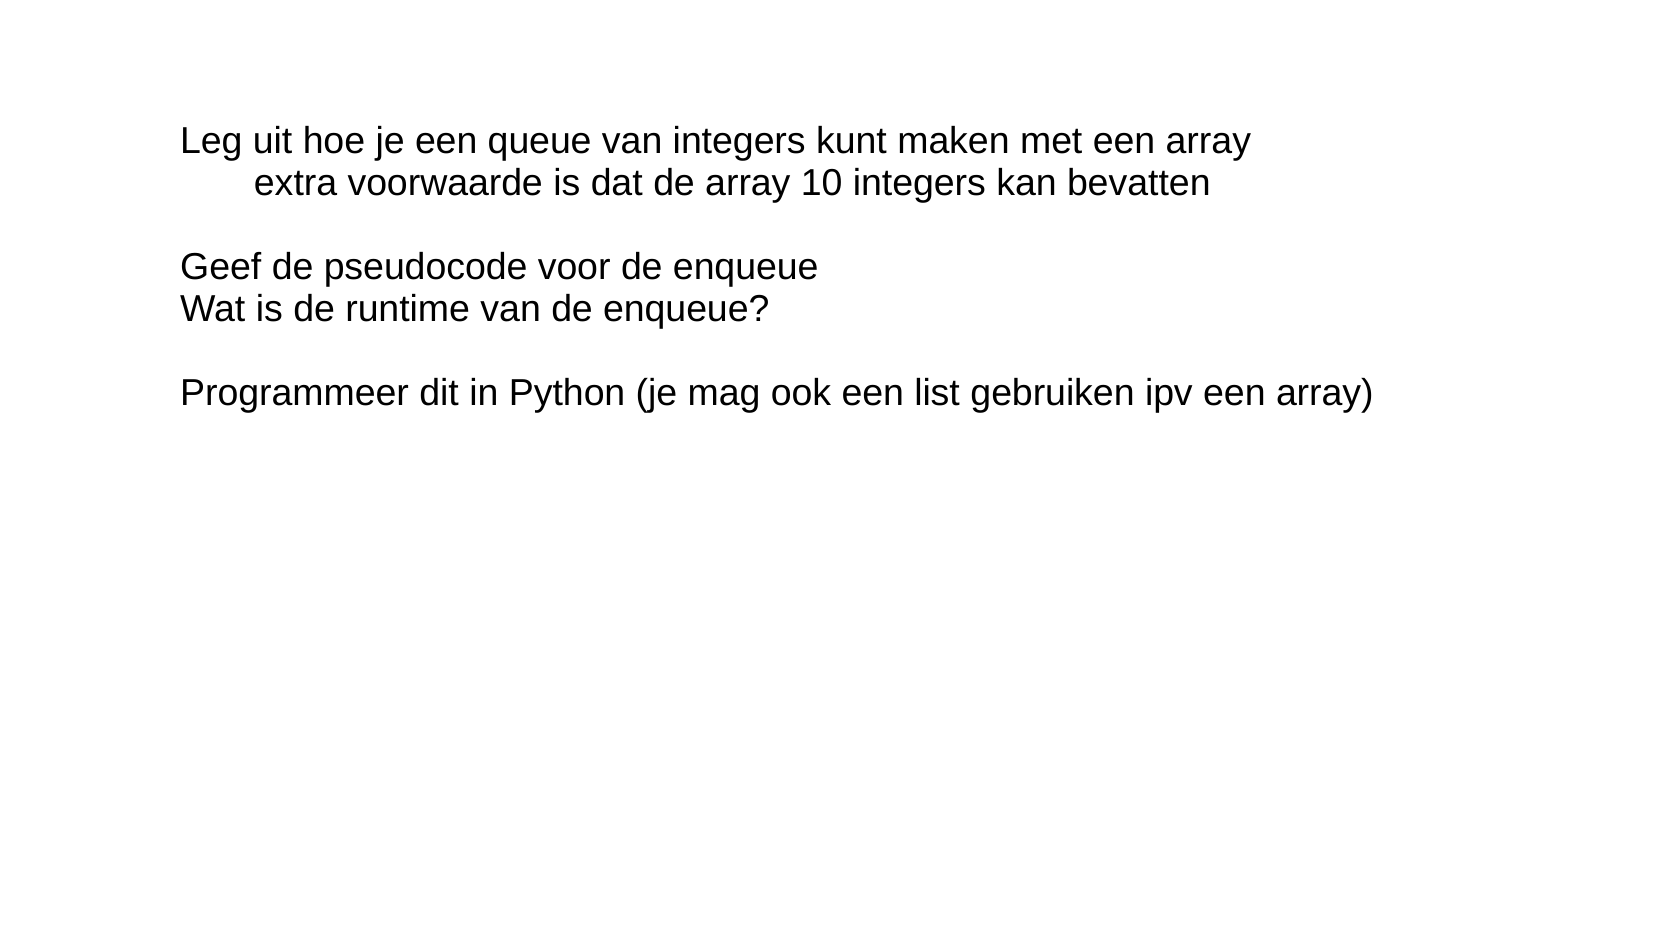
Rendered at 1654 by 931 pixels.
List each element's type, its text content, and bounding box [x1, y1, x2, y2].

text_box Leg uit hoe je een queue van integers kunt maken met een array extra voorwaarde is dat de array 10 integers kan bevatten Geef de pseudocode voor de enqueue Wat is de runtime van de enqueue? Programmeer dit in Python (je mag ook een list gebruiken ipv een array) [165, 112, 1390, 506]
